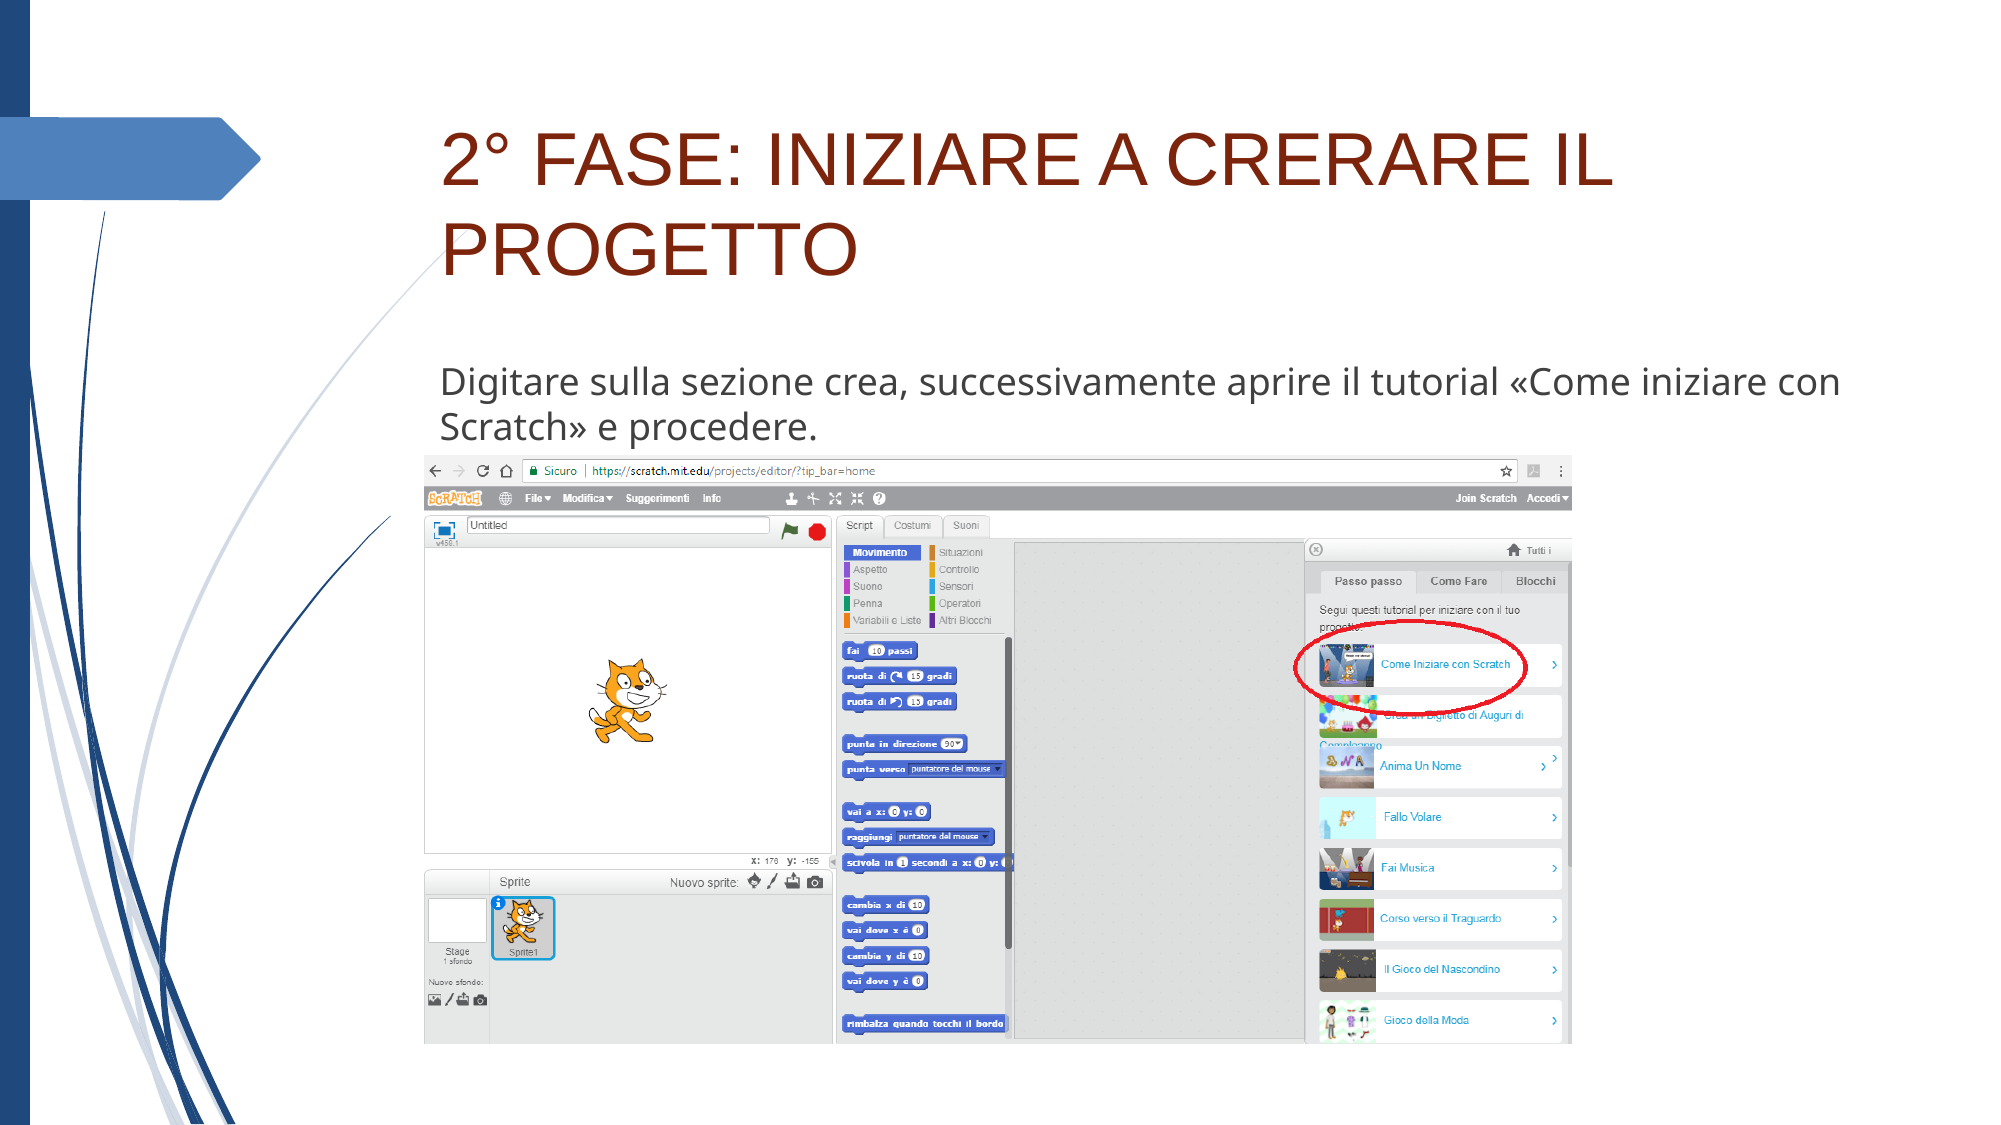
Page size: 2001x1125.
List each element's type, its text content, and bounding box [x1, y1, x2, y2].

picture [424, 455, 1572, 1044]
text_box Digitare sulla sezione crea, successivamente aprire il tutorial «Come iniziare con Scratch» e procedere. [424, 349, 1888, 970]
text_box 2° FASE: INIZIARE A CRERARE IL PROGETTO [425, 102, 1888, 313]
